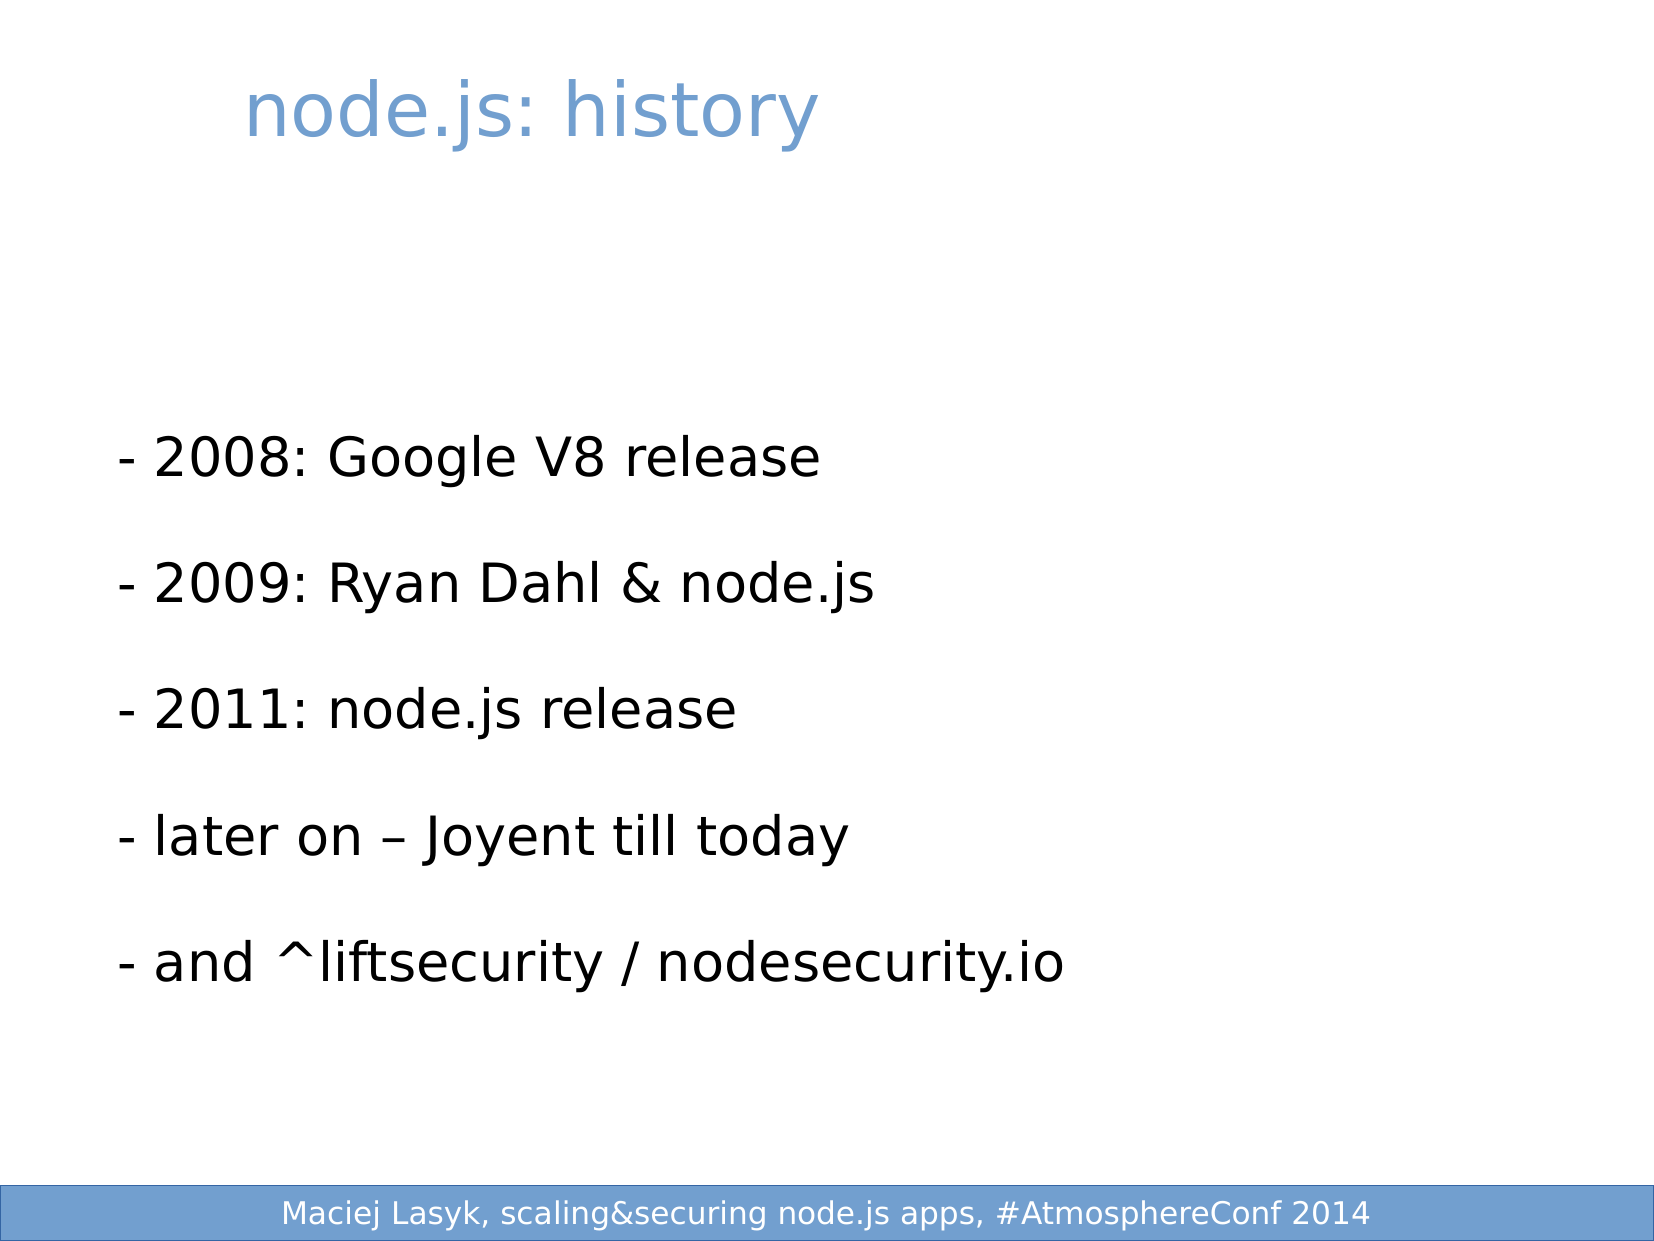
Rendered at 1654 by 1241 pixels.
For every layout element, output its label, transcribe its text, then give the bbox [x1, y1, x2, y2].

text_box Maciej Lasyk, scaling&securing node.js apps, #AtmosphereConf 2014 [266, 1188, 1388, 1240]
text_box node.js: history [228, 60, 837, 163]
text_box - 2008: Google V8 release - 2009: Ryan Dahl & node.js - 2011: node.js release - later on – Joyent till today - and ^liftsecurity / nodesecurity.io [102, 356, 1083, 939]
text_box [0, 1185, 1654, 1241]
